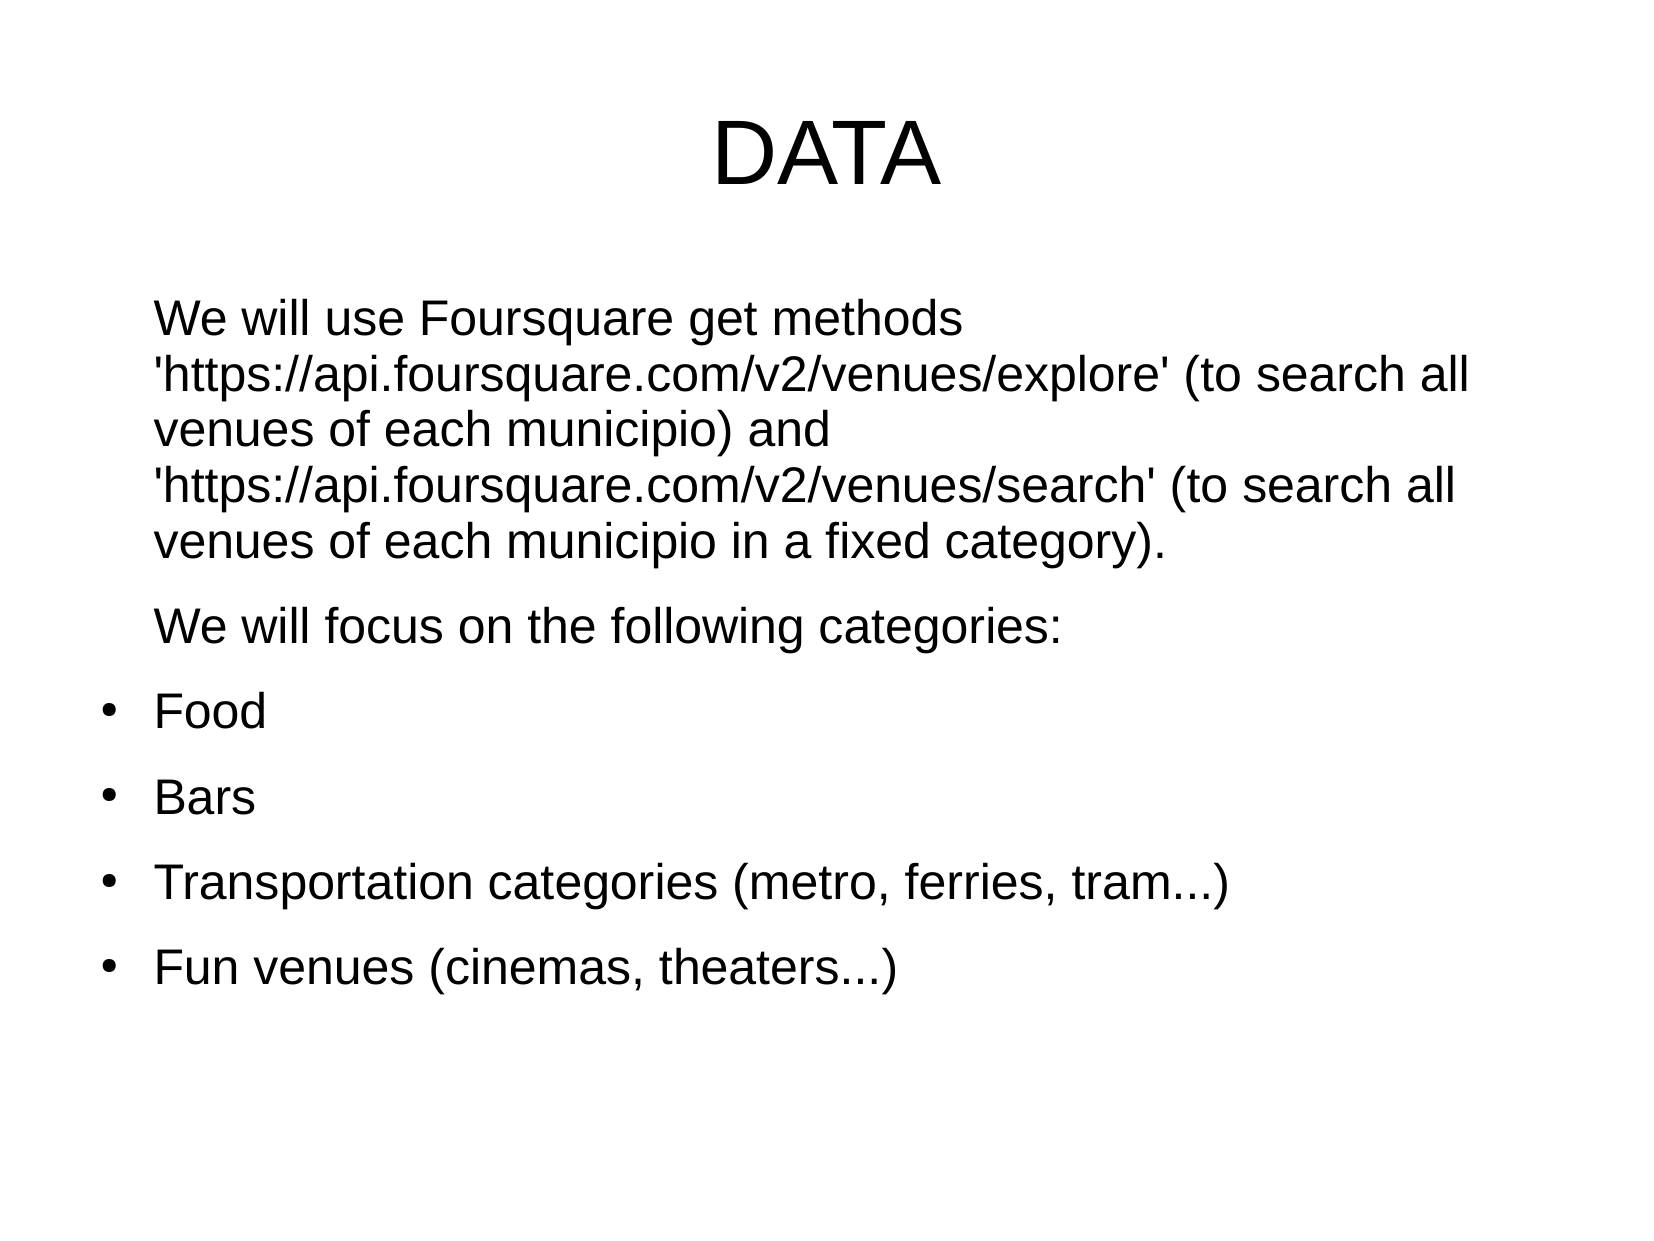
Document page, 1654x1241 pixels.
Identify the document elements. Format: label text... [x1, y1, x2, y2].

title DATA [82, 49, 1571, 257]
list We will use Foursquare get methods 'https://api.foursquare.com/v2/venues/explore' (to search all venues of each municipio) and 'https://api.foursquare.com/v2/venues/search' (to search all venues of each municipio in a fixed category). We will focus on the following categories: Food Bars Transportation categories (metro, ferries, tram...) Fun venues (cinemas, theaters...) [82, 290, 1571, 1109]
